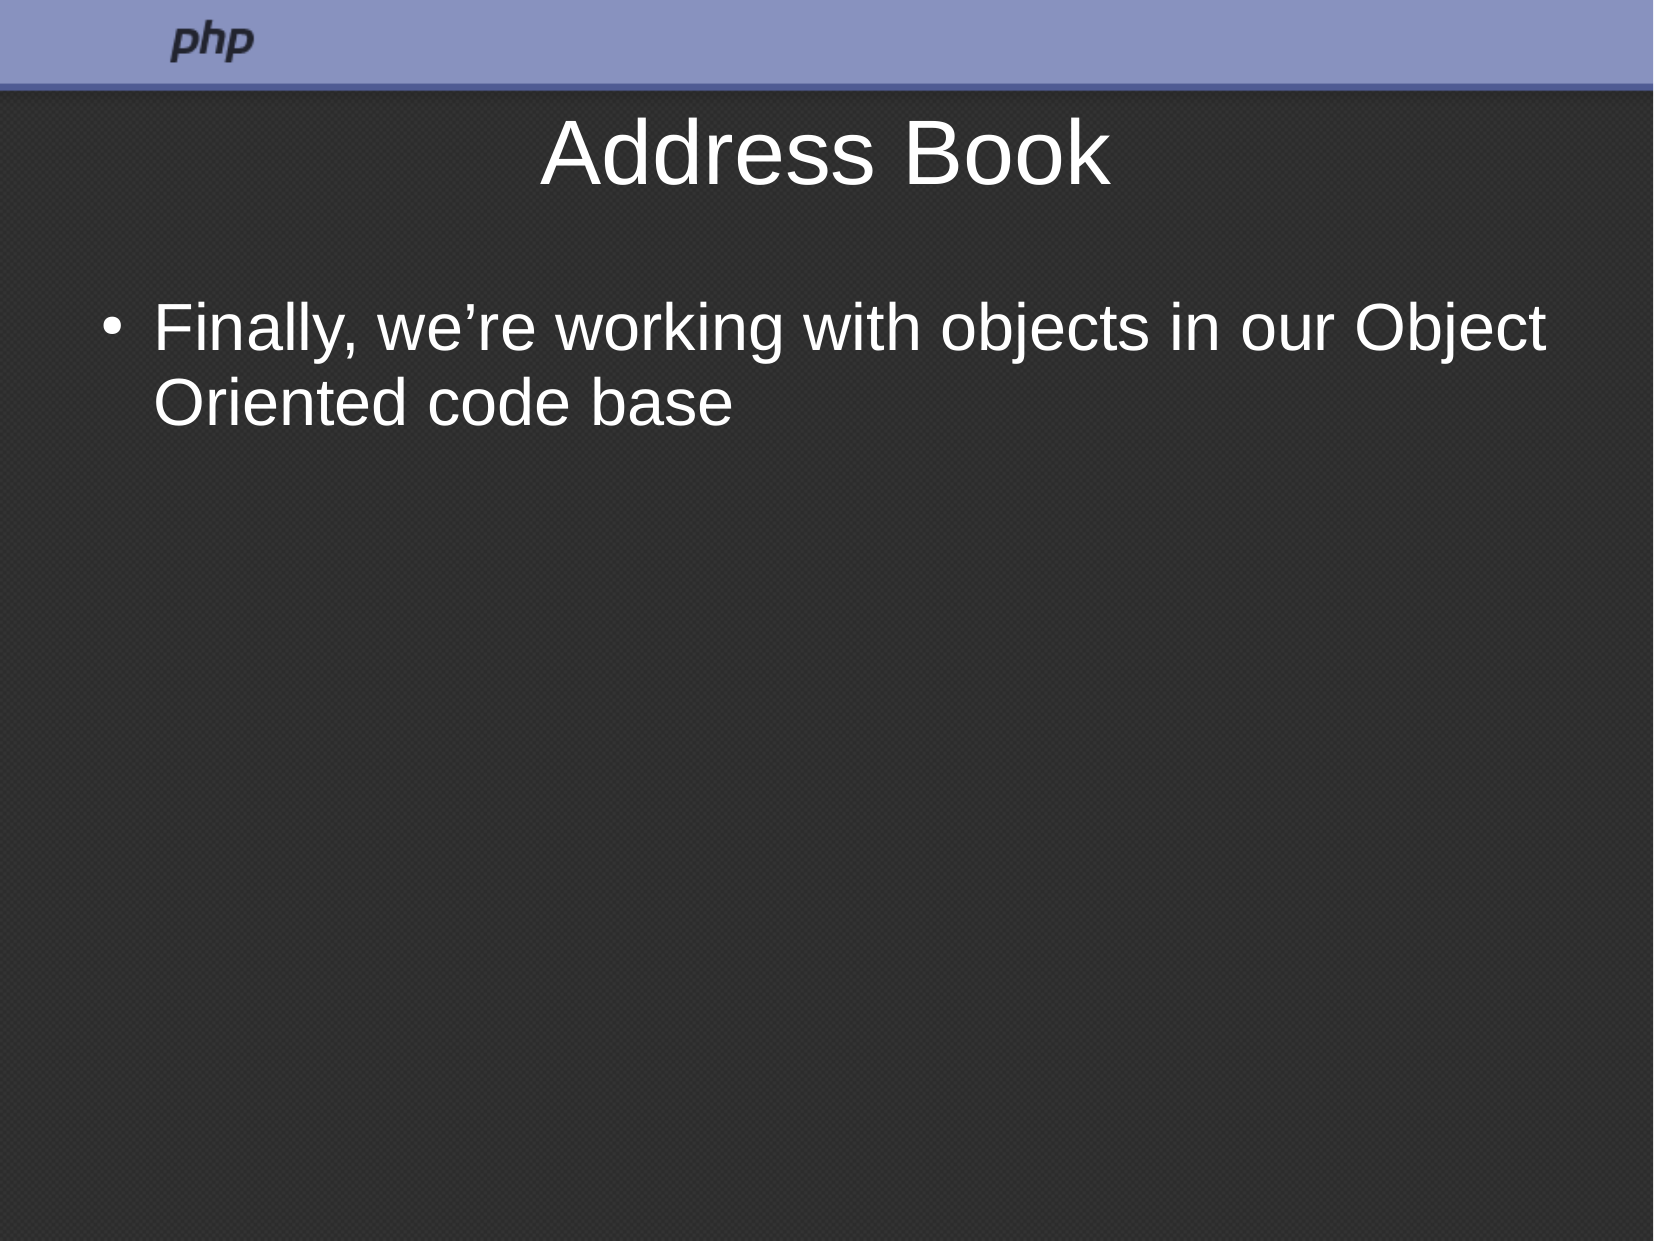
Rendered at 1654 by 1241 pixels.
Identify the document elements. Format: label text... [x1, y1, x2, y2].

picture [0, 0, 1654, 1241]
list Finally, we’re working with objects in our Object Oriented code base [82, 290, 1571, 1010]
title Address Book [82, 49, 1571, 257]
